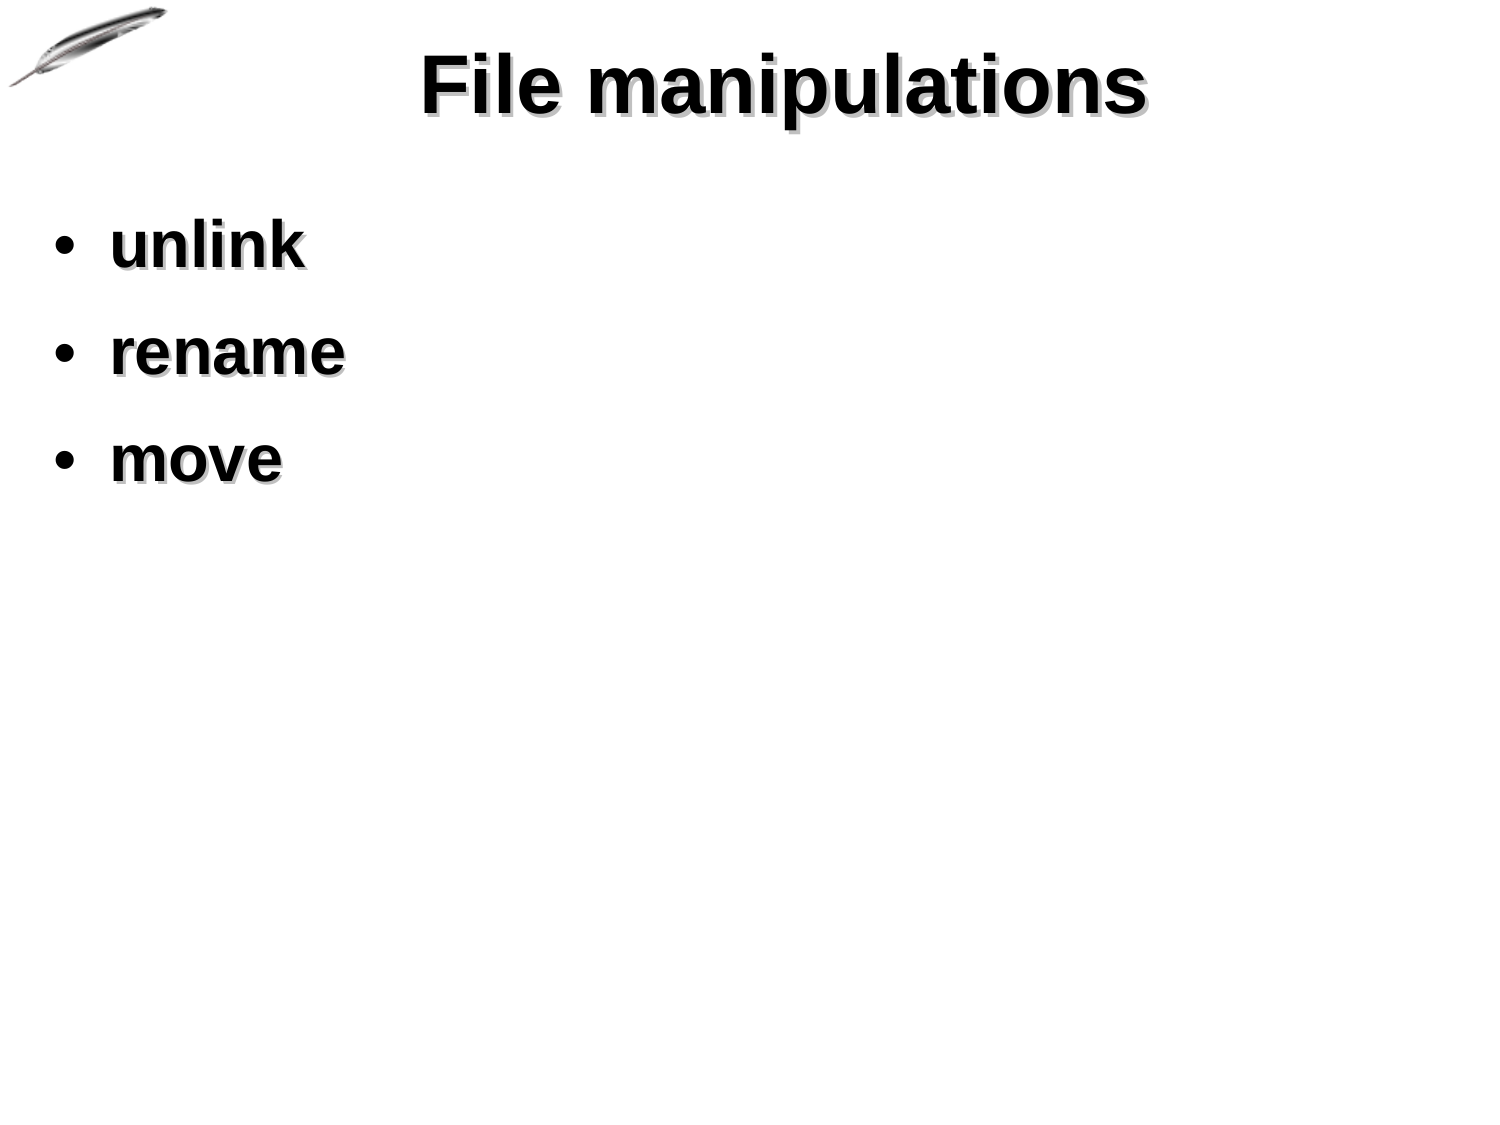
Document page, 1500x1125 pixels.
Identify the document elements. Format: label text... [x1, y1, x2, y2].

picture [5, 5, 173, 89]
title File manipulations [419, 0, 1459, 179]
list unlink rename move [53, 207, 1447, 1084]
